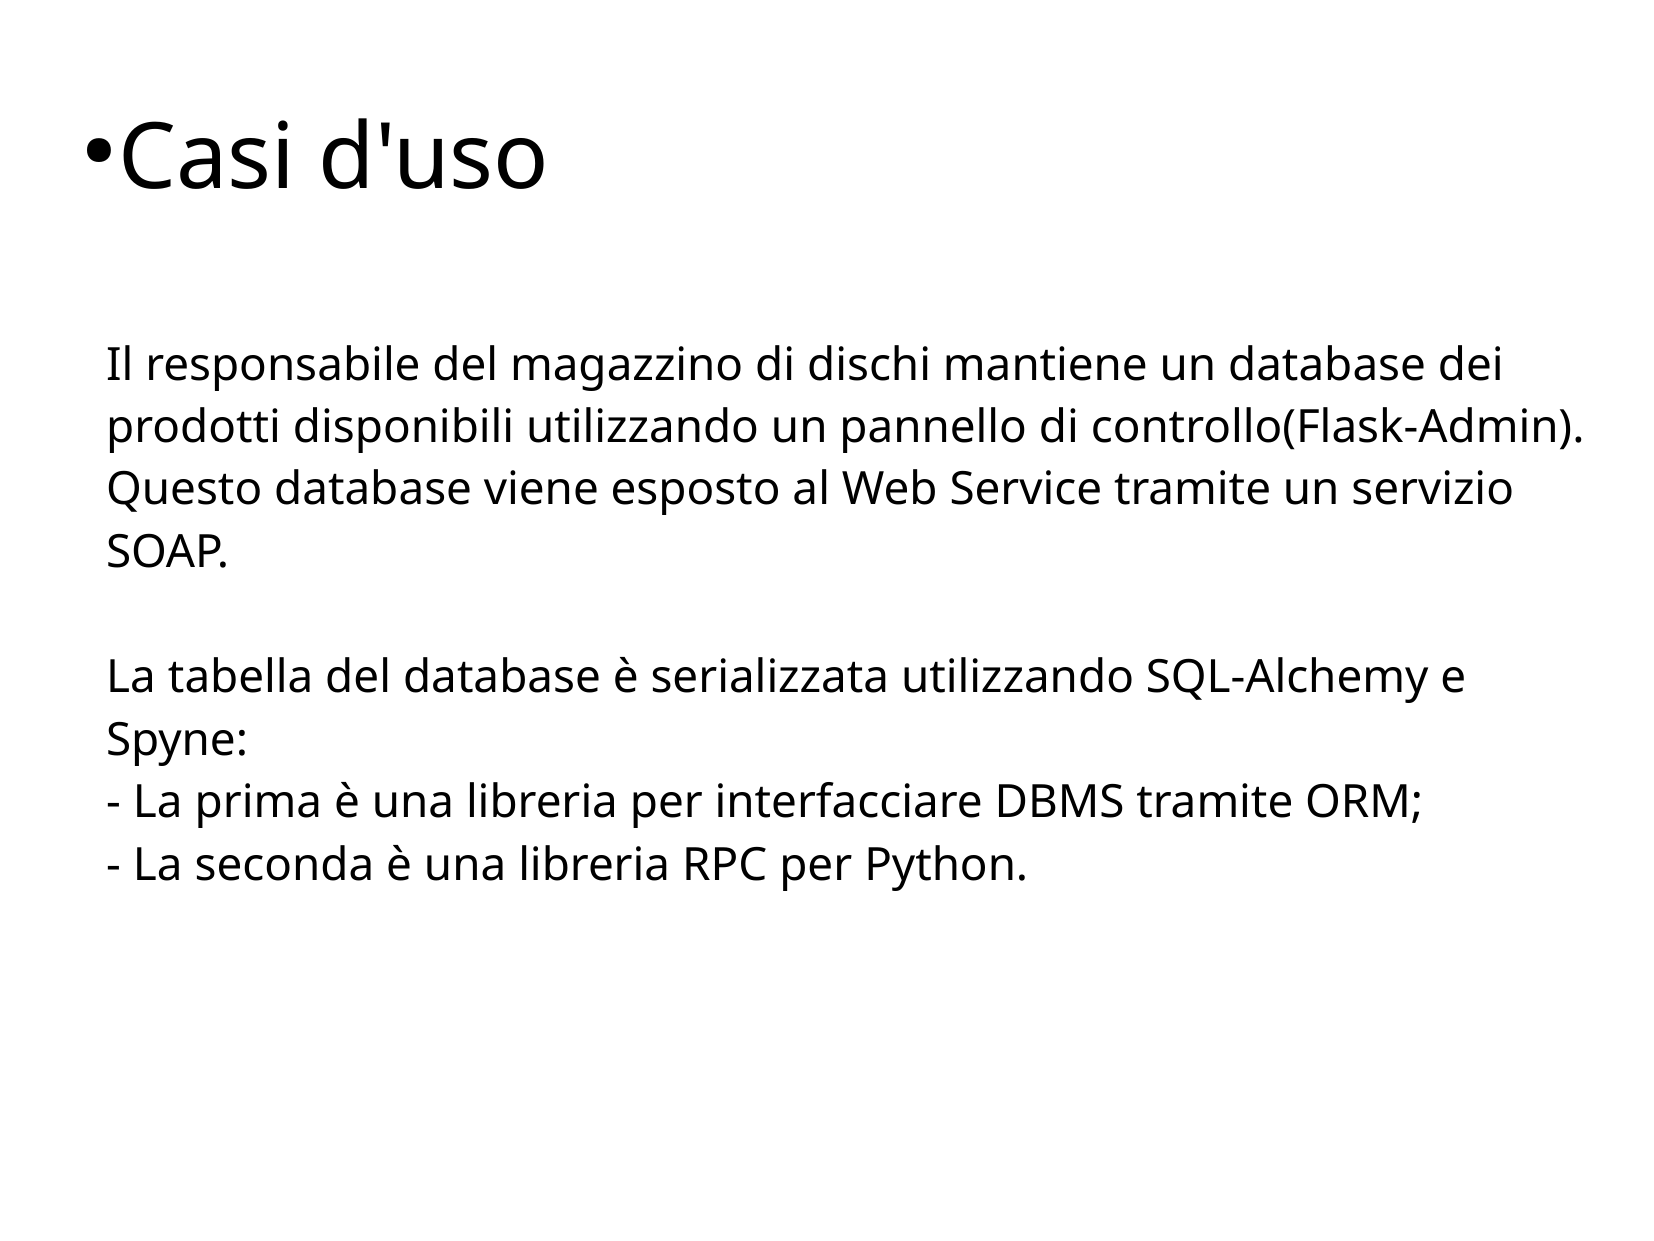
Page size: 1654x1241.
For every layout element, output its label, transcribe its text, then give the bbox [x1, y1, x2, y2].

subtitle Il responsabile del magazzino di dischi mantiene un database dei prodotti disponibili utilizzando un pannello di controllo(Flask-Admin). Questo database viene esposto al Web Service tramite un servizio SOAP. La tabella del database è serializzata utilizzando SQL-Alchemy e Spyne: - La prima è una libreria per interfacciare DBMS tramite ORM; - La seconda è una libreria RPC per Python. [106, 291, 1595, 934]
title Casi d'uso [82, 49, 1571, 257]
